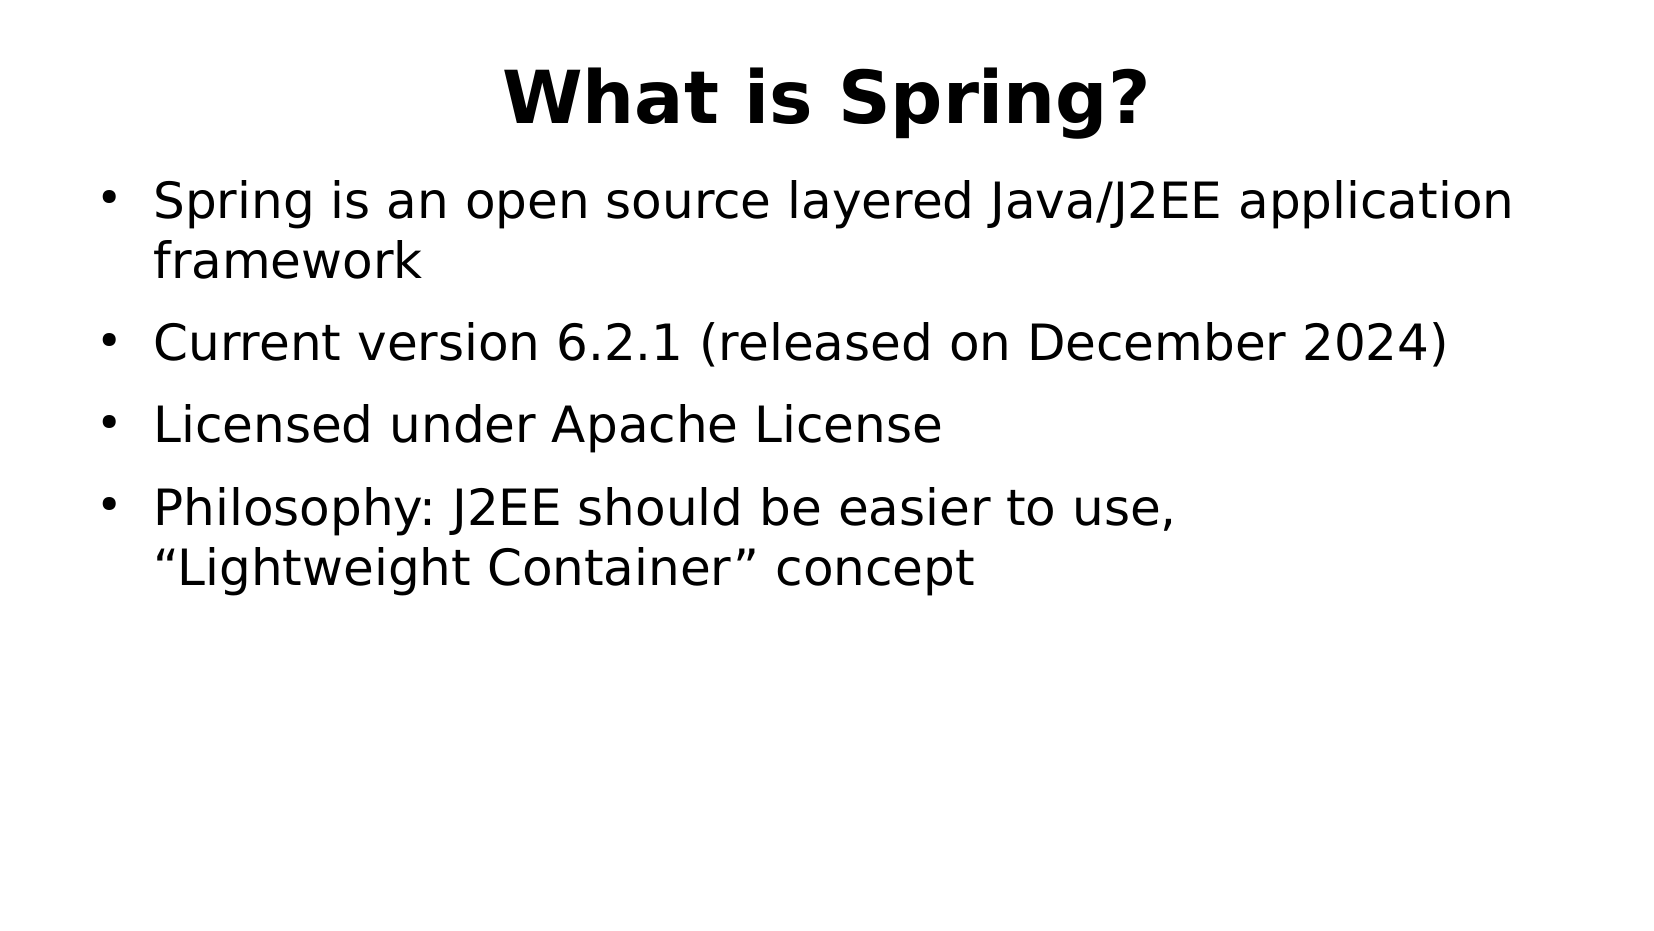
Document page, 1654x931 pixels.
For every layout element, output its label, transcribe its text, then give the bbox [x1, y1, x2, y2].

title What is Spring? [82, 37, 1571, 147]
list Spring is an open source layered Java/J2EE application framework Current version 6.2.1 (released on December 2024) Licensed under Apache License Philosophy: J2EE should be easier to use, “Lightweight Container” concept [82, 168, 1607, 889]
